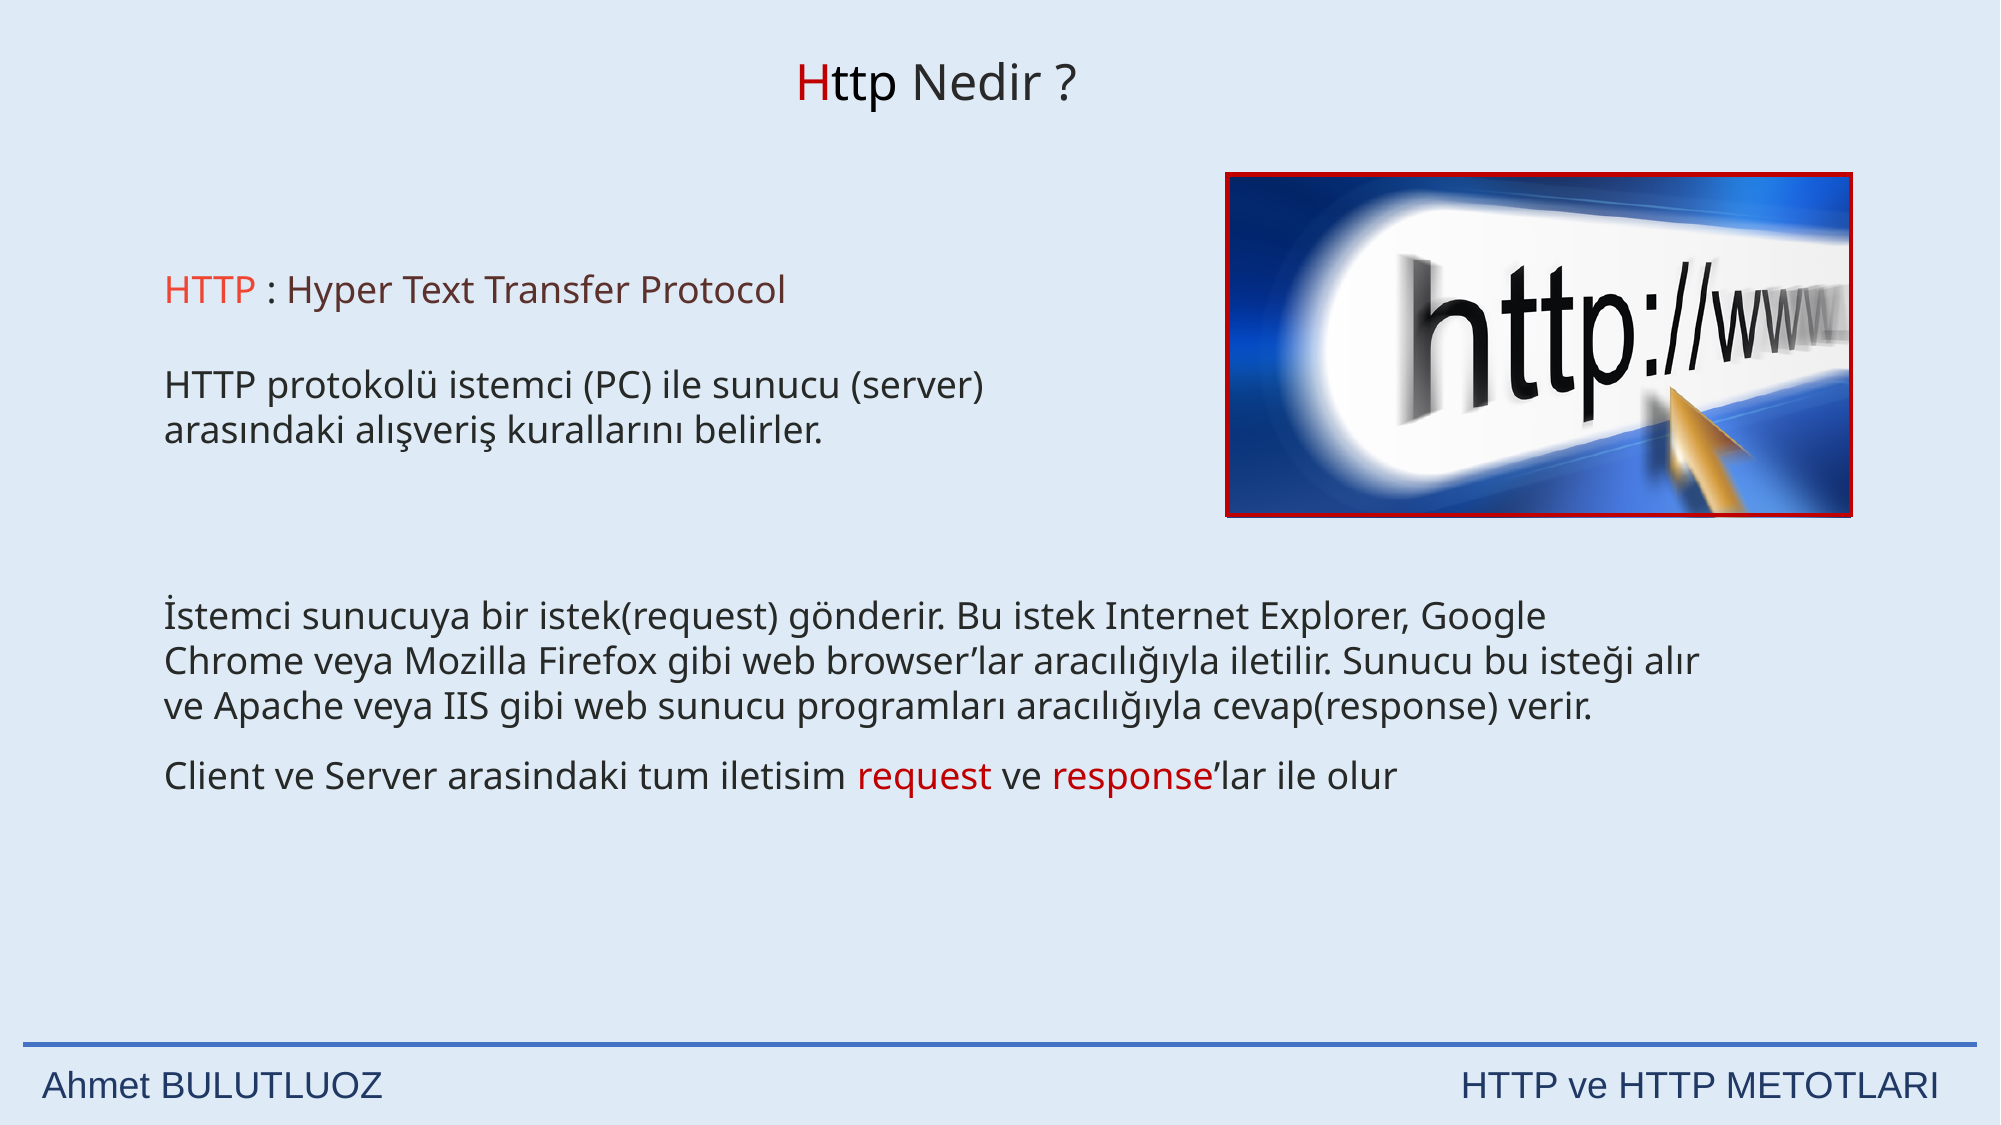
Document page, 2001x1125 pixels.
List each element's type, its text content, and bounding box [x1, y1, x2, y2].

text_box Http Nedir ? [766, 42, 1106, 119]
text_box Ahmet BULUTLUOZ HTTP ve HTTP METOTLARI [26, 1053, 1981, 1115]
text_box İstemci sunucuya bir istek(request) gönderir. Bu istek Internet Explorer, Google Chrome veya Mozilla Firefox gibi web browser’lar aracılığıyla iletilir. Sunucu bu isteği alır ve Apache veya IIS gibi web sunucu programları aracılığıyla cevap(response) verir. Client ve Server arasindaki tum iletisim request ve response’lar ile olur [149, 584, 1851, 820]
text_box HTTP : Hyper Text Transfer Protocol HTTP protokolü istemci (PC) ile sunucu (server) arasındaki alışveriş kurallarını belirler. [149, 258, 1167, 461]
picture [1230, 177, 1849, 513]
